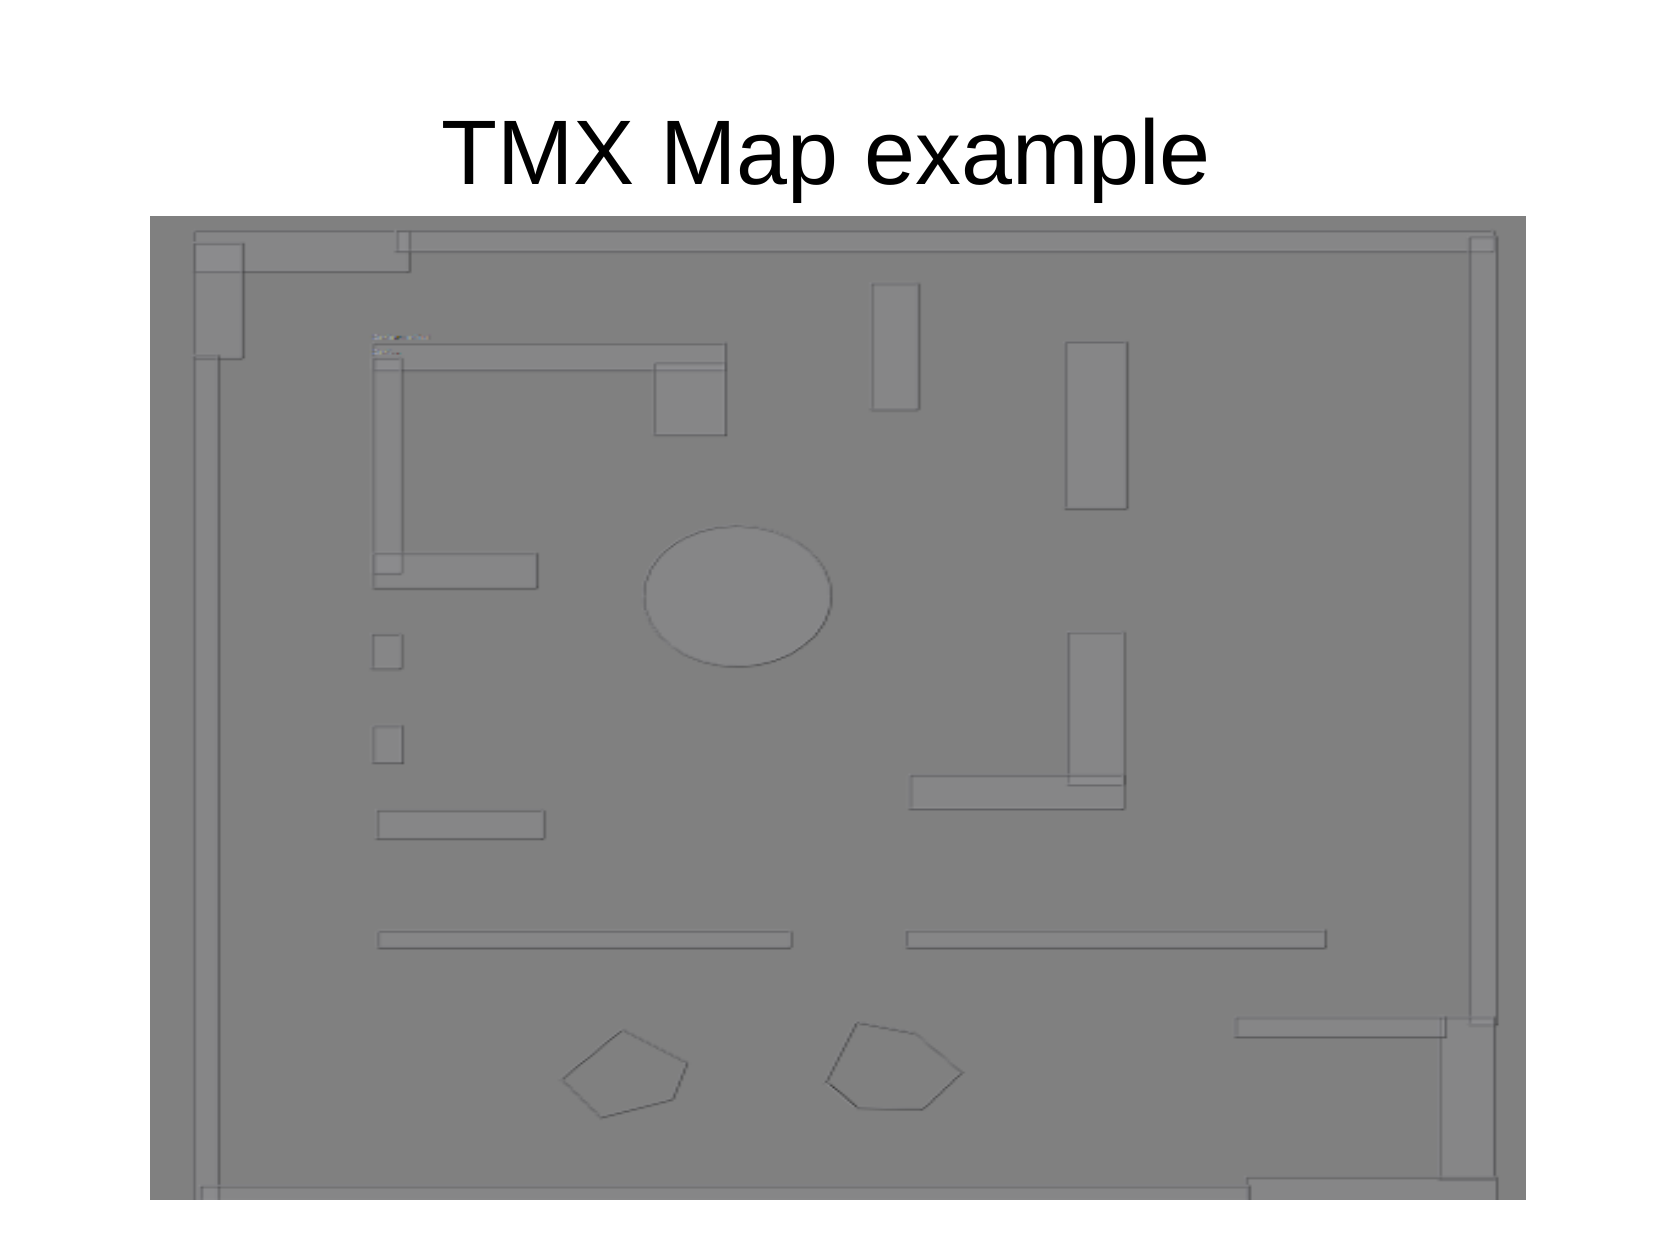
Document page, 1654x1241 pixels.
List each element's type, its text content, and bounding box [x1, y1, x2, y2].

picture [150, 216, 1526, 1201]
title TMX Map example [82, 49, 1571, 257]
